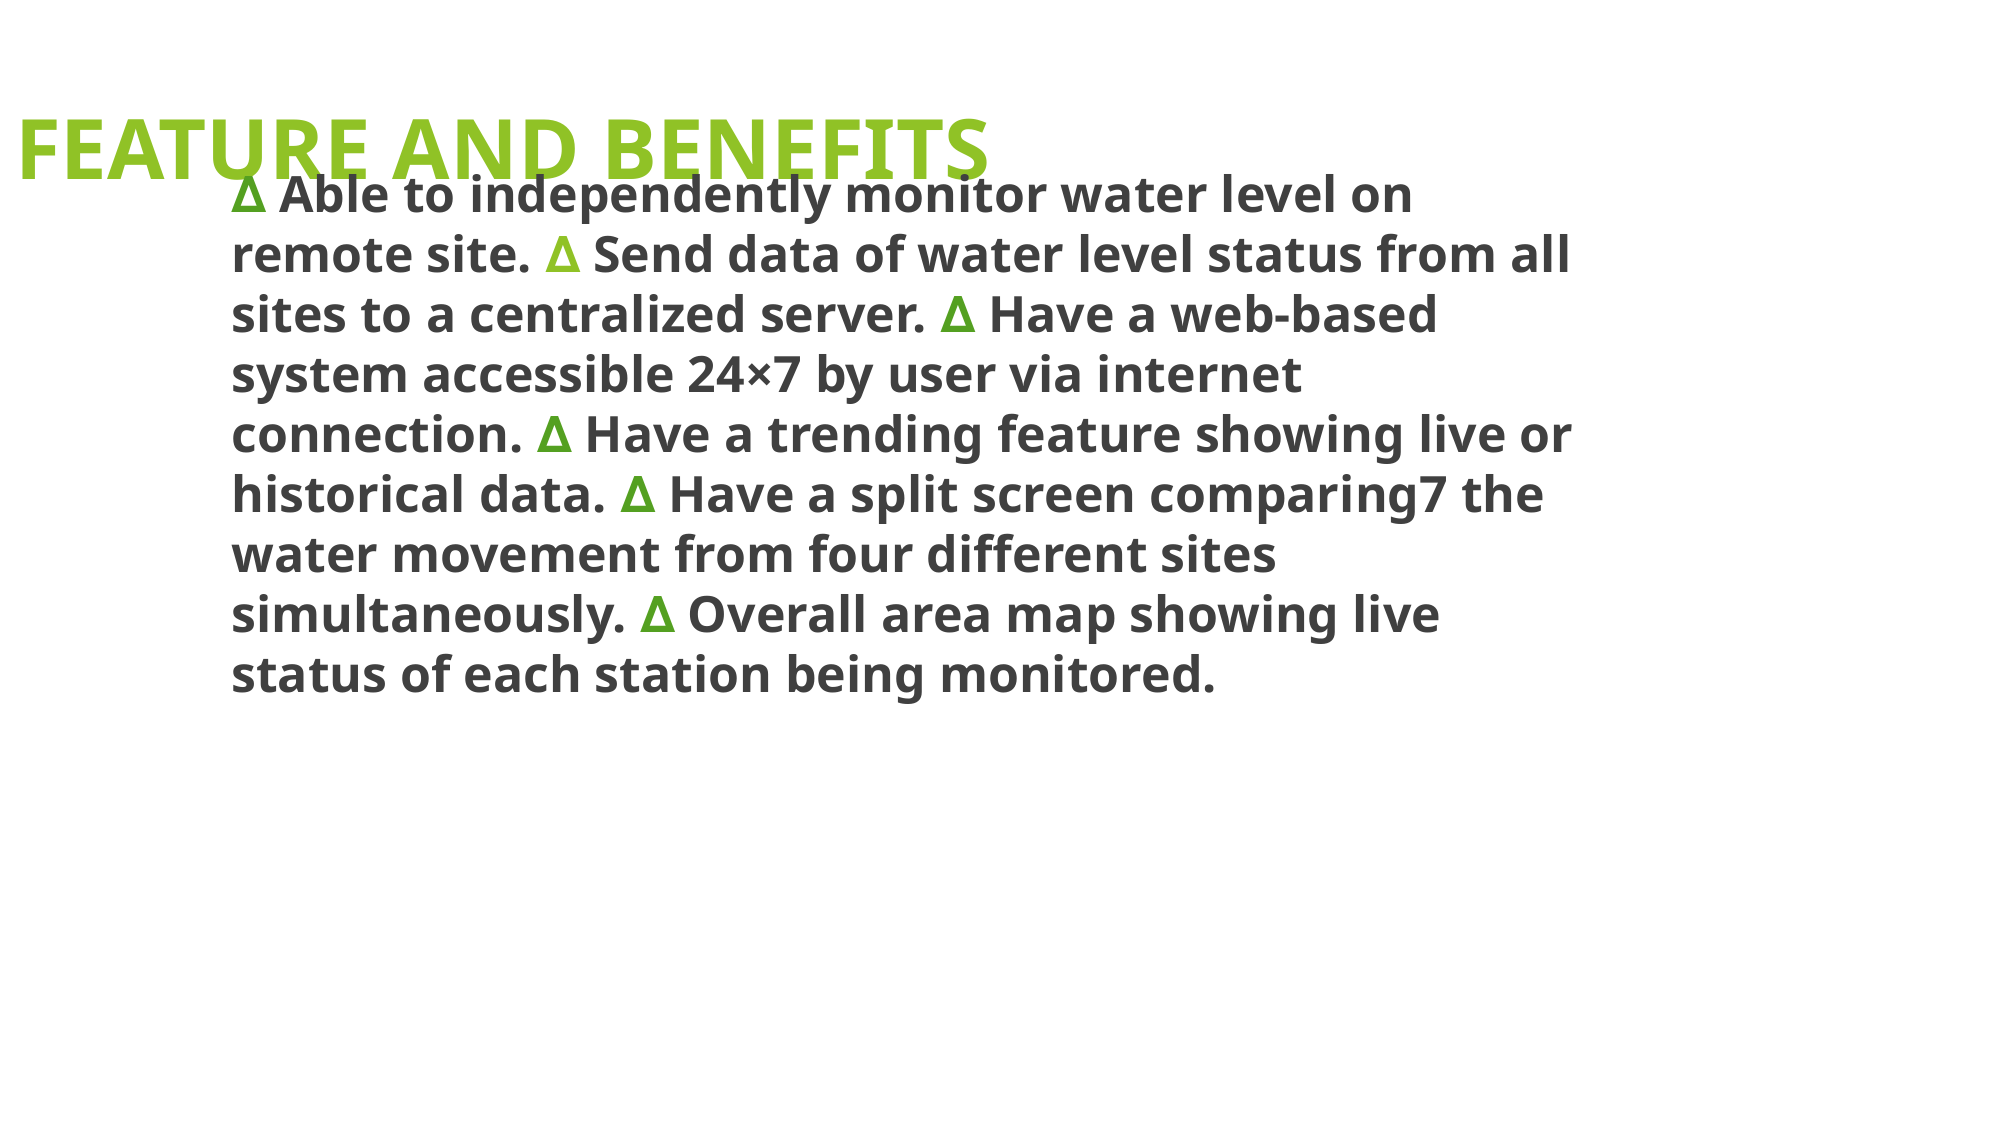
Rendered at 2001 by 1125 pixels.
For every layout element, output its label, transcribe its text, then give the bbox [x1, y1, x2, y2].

title FEATURE AND BENEFITS [0, 88, 1084, 302]
list ∆ Able to independently monitor water level on remote site. ∆ Send data of water level status from all sites to a centralized server. ∆ Have a web-based system accessible 24×7 by user via internet connection. ∆ Have a trending feature showing live or historical data. ∆ Have a split screen comparing7 the water movement from four different sites simultaneously. ∆ Overall area map showing live status of each station being monitored. [216, 155, 1614, 1125]
